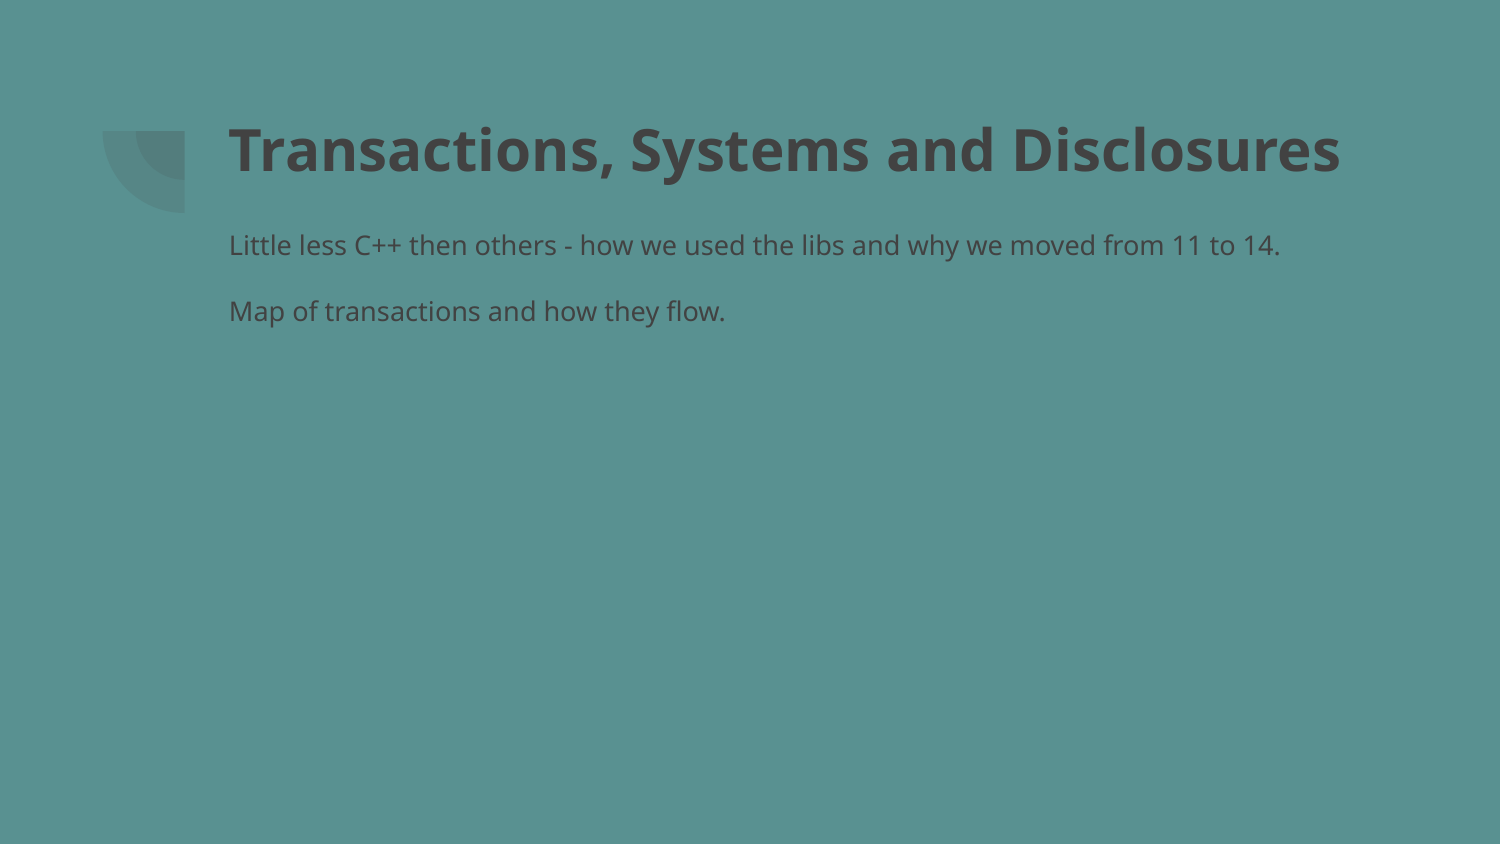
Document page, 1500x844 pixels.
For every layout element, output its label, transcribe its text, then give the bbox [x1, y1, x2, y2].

title Transactions, Systems and Disclosures [213, 98, 1368, 204]
list Little less C++ then others - how we used the libs and why we moved from 11 to 14. Map of transactions and how they flow. [213, 213, 1368, 744]
